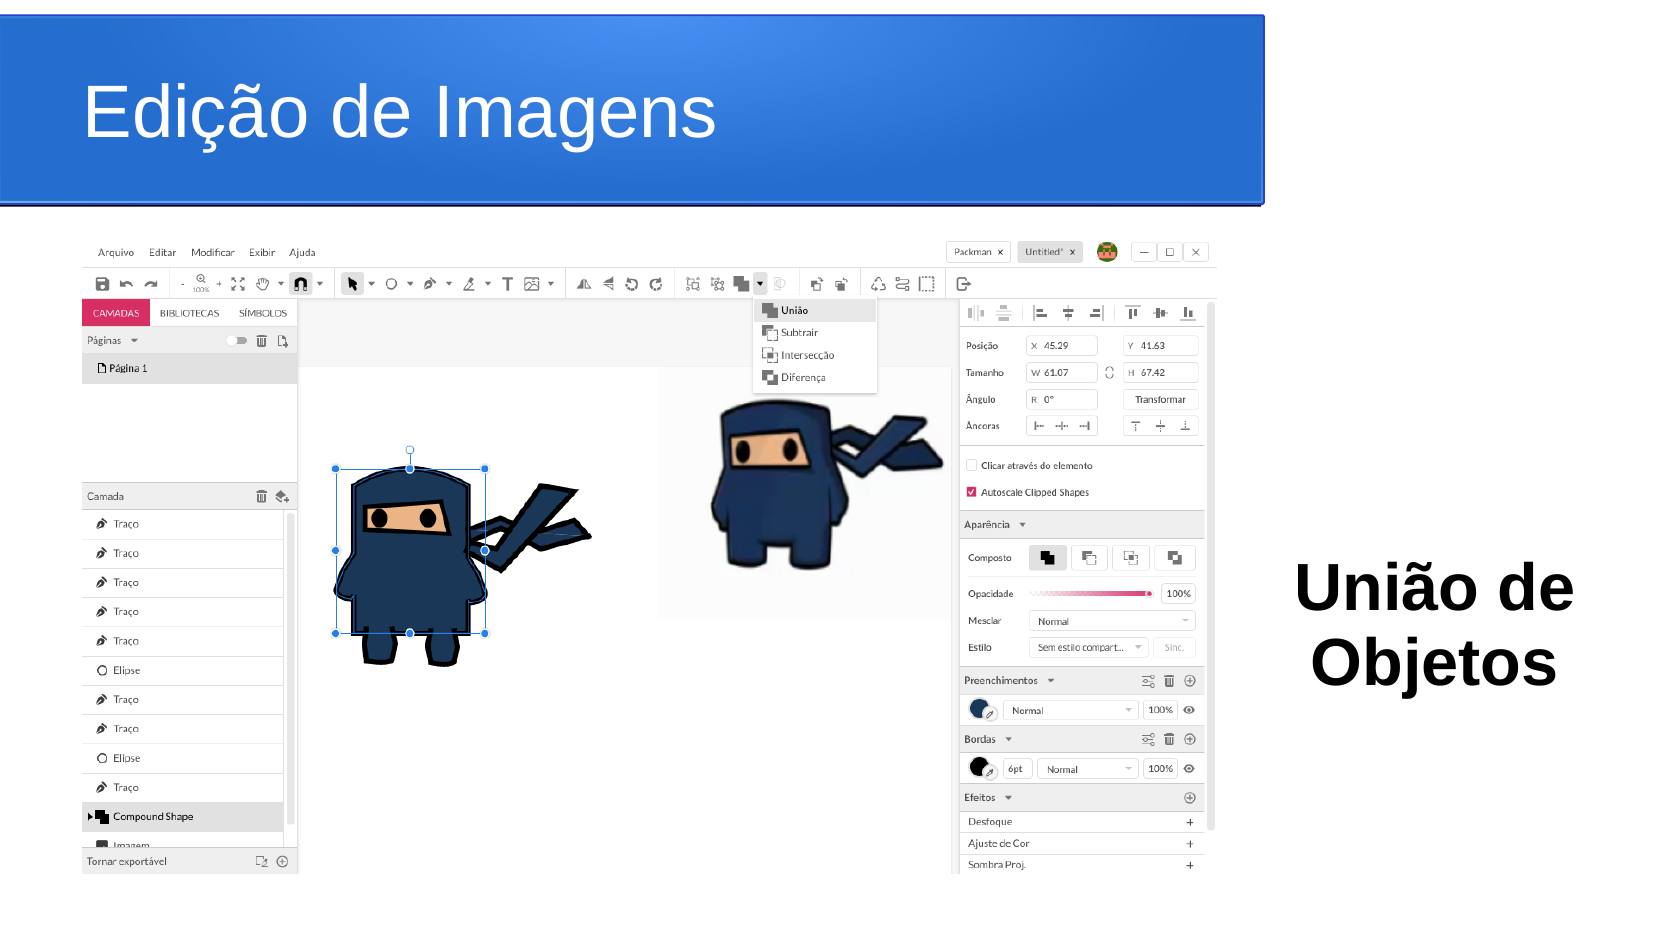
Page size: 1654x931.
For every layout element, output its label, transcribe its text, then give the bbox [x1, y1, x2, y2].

title Edição de Imagens [82, 35, 1235, 189]
picture [82, 236, 1217, 875]
subtitle União de Objetos [1217, 513, 1654, 737]
